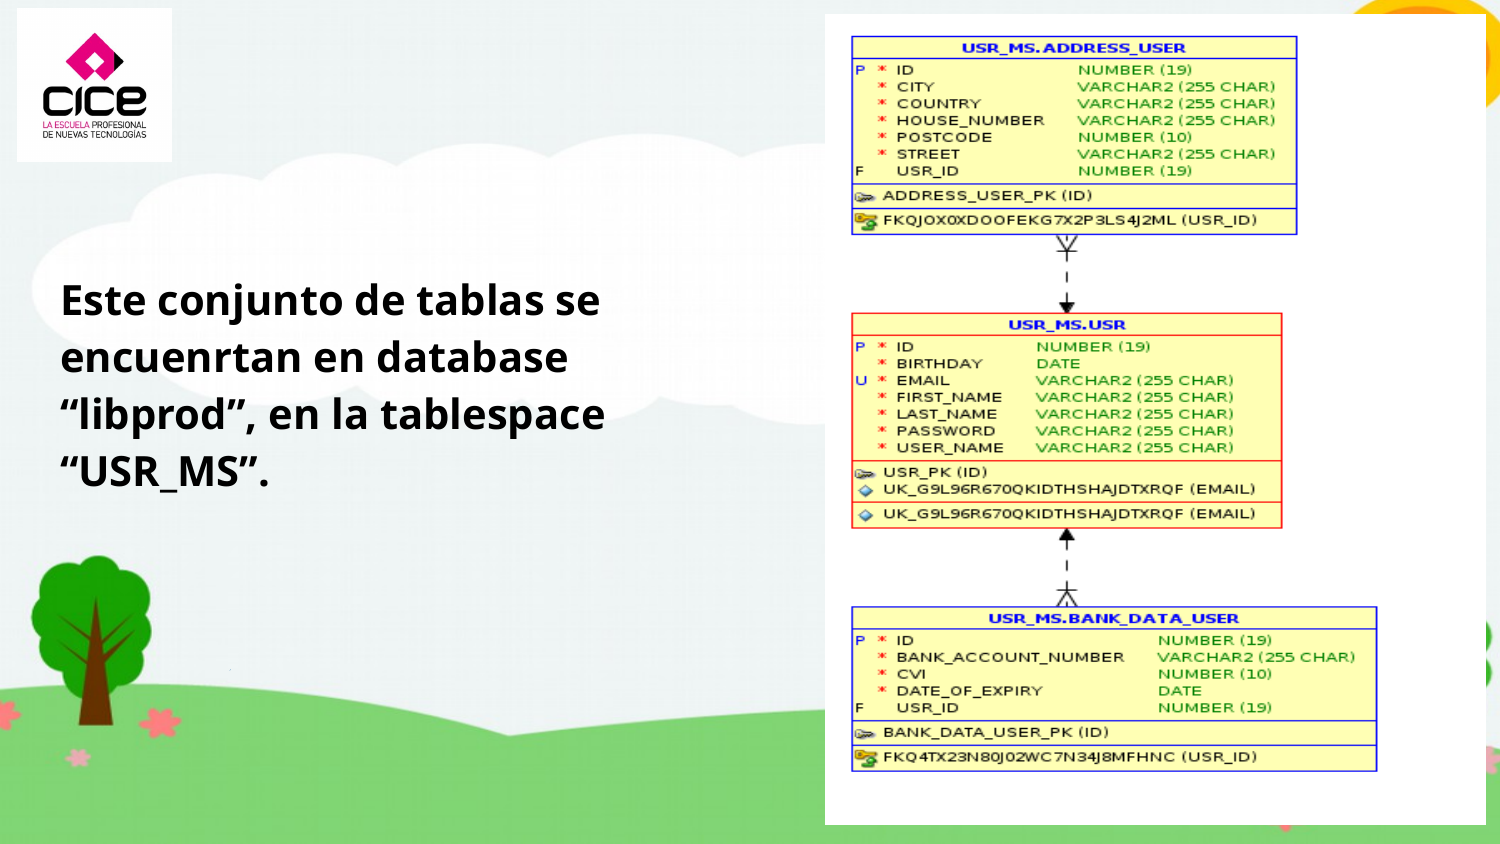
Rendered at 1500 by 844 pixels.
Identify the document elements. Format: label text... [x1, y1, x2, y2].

title Este conjunto de tablas se encuenrtan en database “libprod”, en la tablespace “USR_MS”. [60, 285, 753, 485]
picture [0, 0, 1500, 844]
